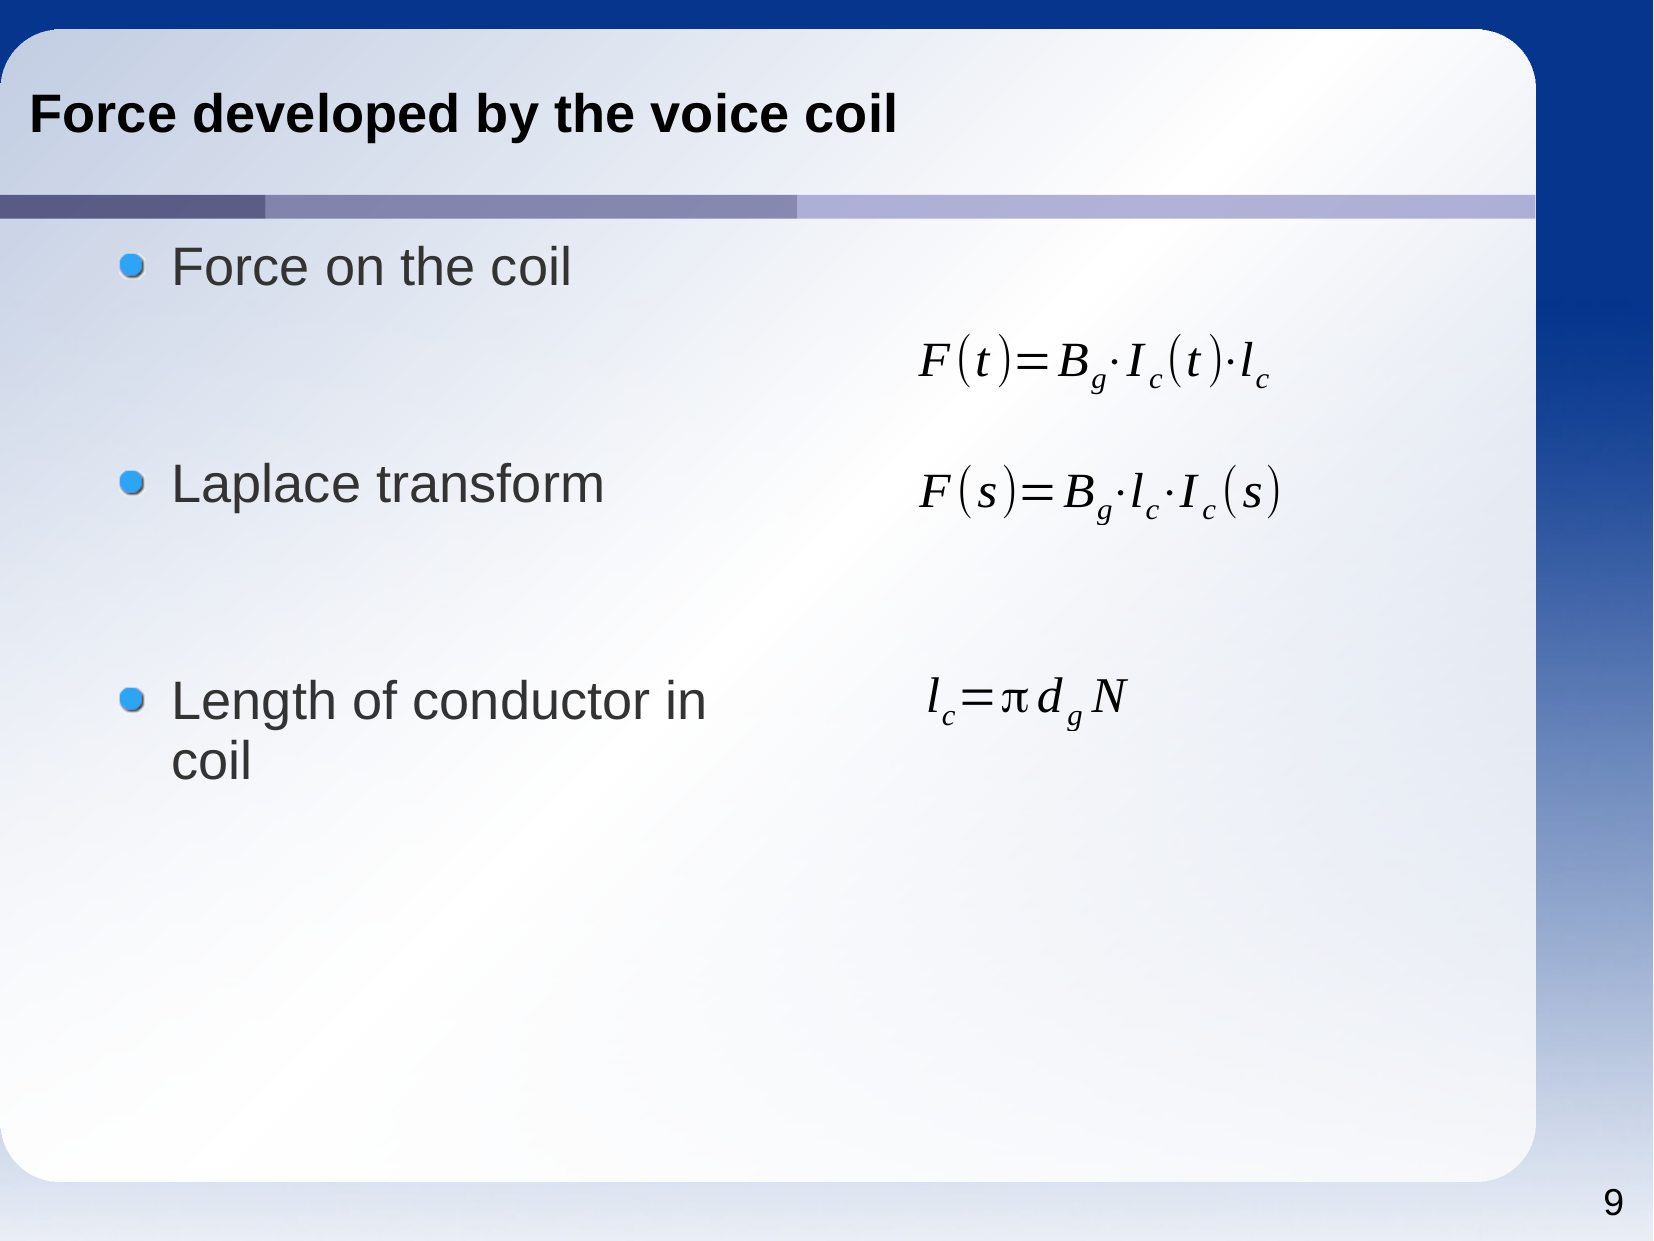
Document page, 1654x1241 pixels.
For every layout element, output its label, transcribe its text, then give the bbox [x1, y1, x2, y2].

picture [0, 0, 1654, 1241]
list Force on the coil Laplace transform Length of conductor in coil [29, 236, 750, 1152]
chart [909, 462, 1290, 525]
title Force developed by the voice coil [29, 49, 1506, 178]
chart [908, 331, 1277, 395]
chart [919, 668, 1137, 731]
